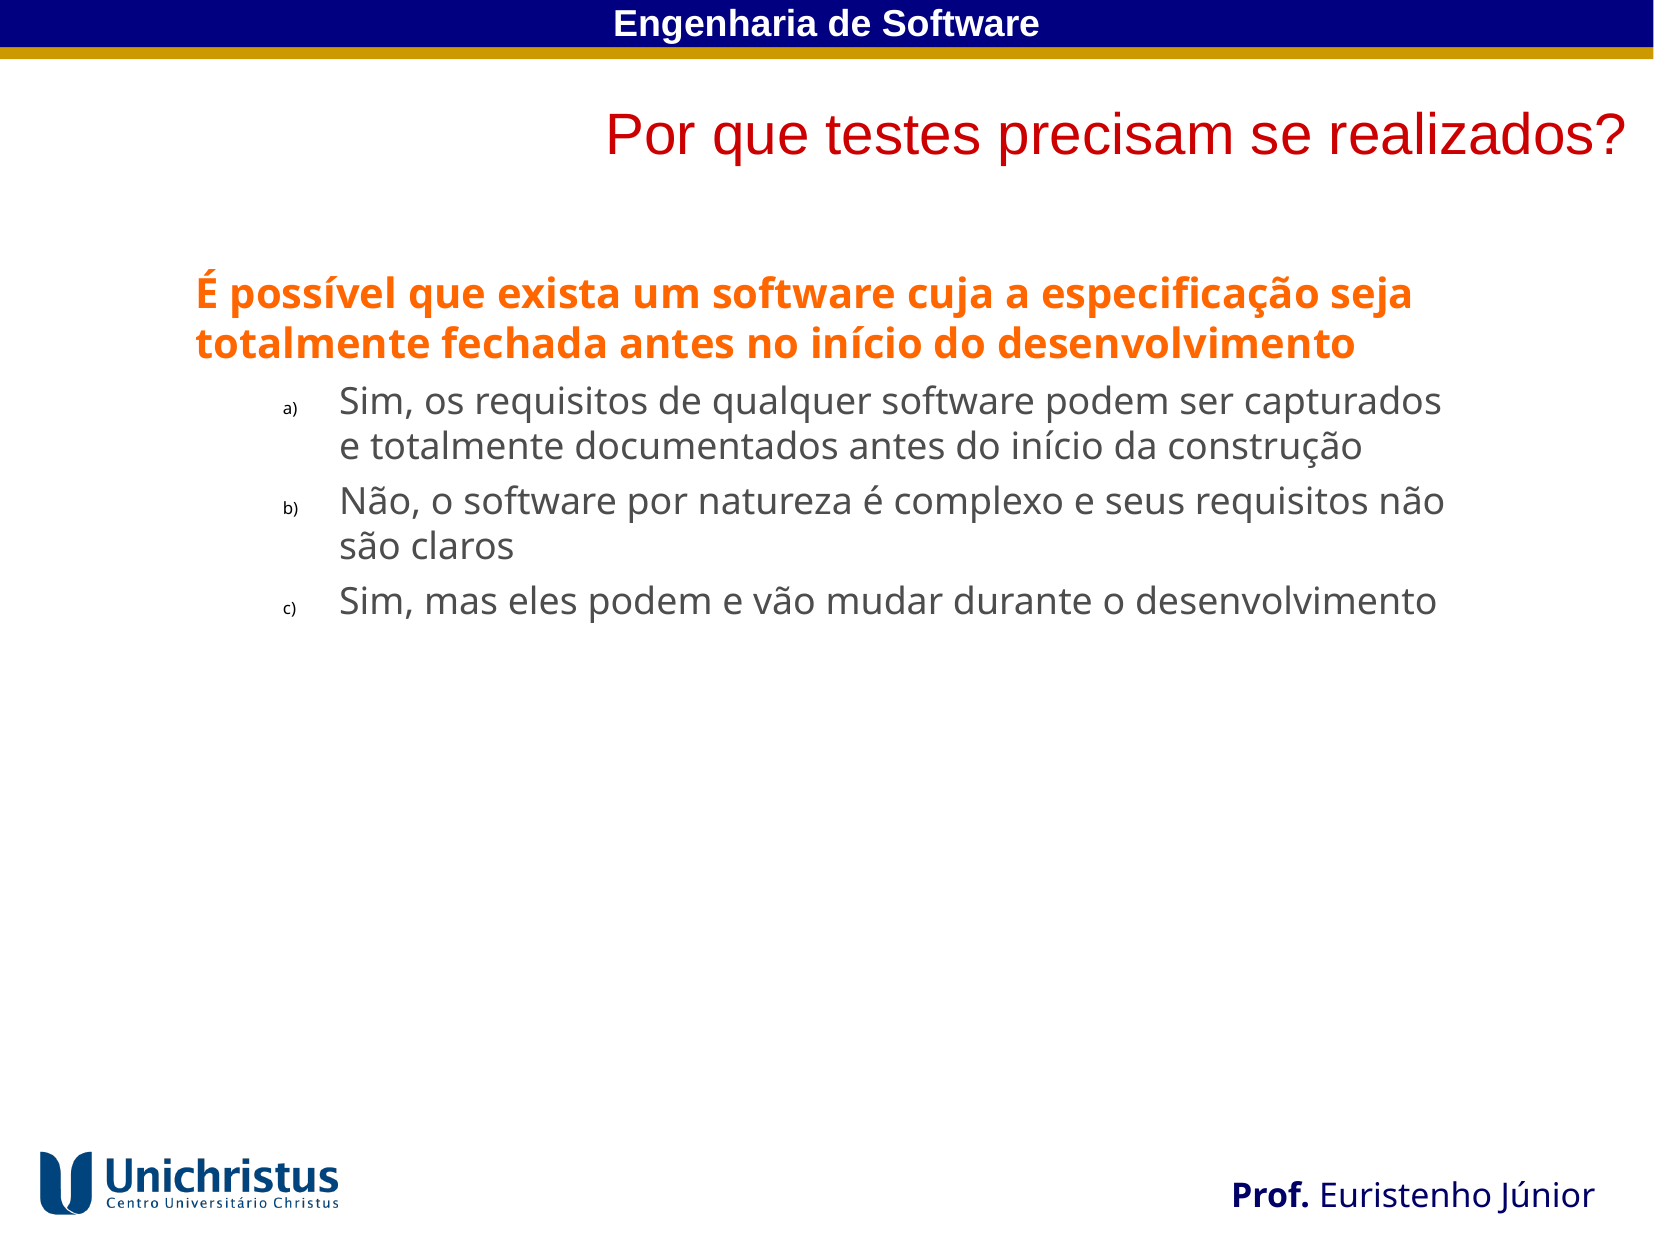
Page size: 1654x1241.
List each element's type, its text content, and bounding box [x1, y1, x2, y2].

text_box Por que testes precisam se realizados? [590, 94, 1644, 201]
text_box [0, 48, 1654, 60]
picture [35, 1148, 343, 1217]
text_box Prof. Euristenho Júnior [1216, 1163, 1654, 1224]
text_box É possível que exista um software cuja a especificação seja totalmente fechada antes no início do desenvolvimento Sim, os requisitos de qualquer software podem ser capturados e totalmente documentados antes do início da construção Não, o software por natureza é complexo e seus requisitos não são claros Sim, mas eles podem e vão mudar durante o desenvolvimento [118, 259, 1469, 628]
text_box Engenharia de Software [0, 0, 1654, 48]
